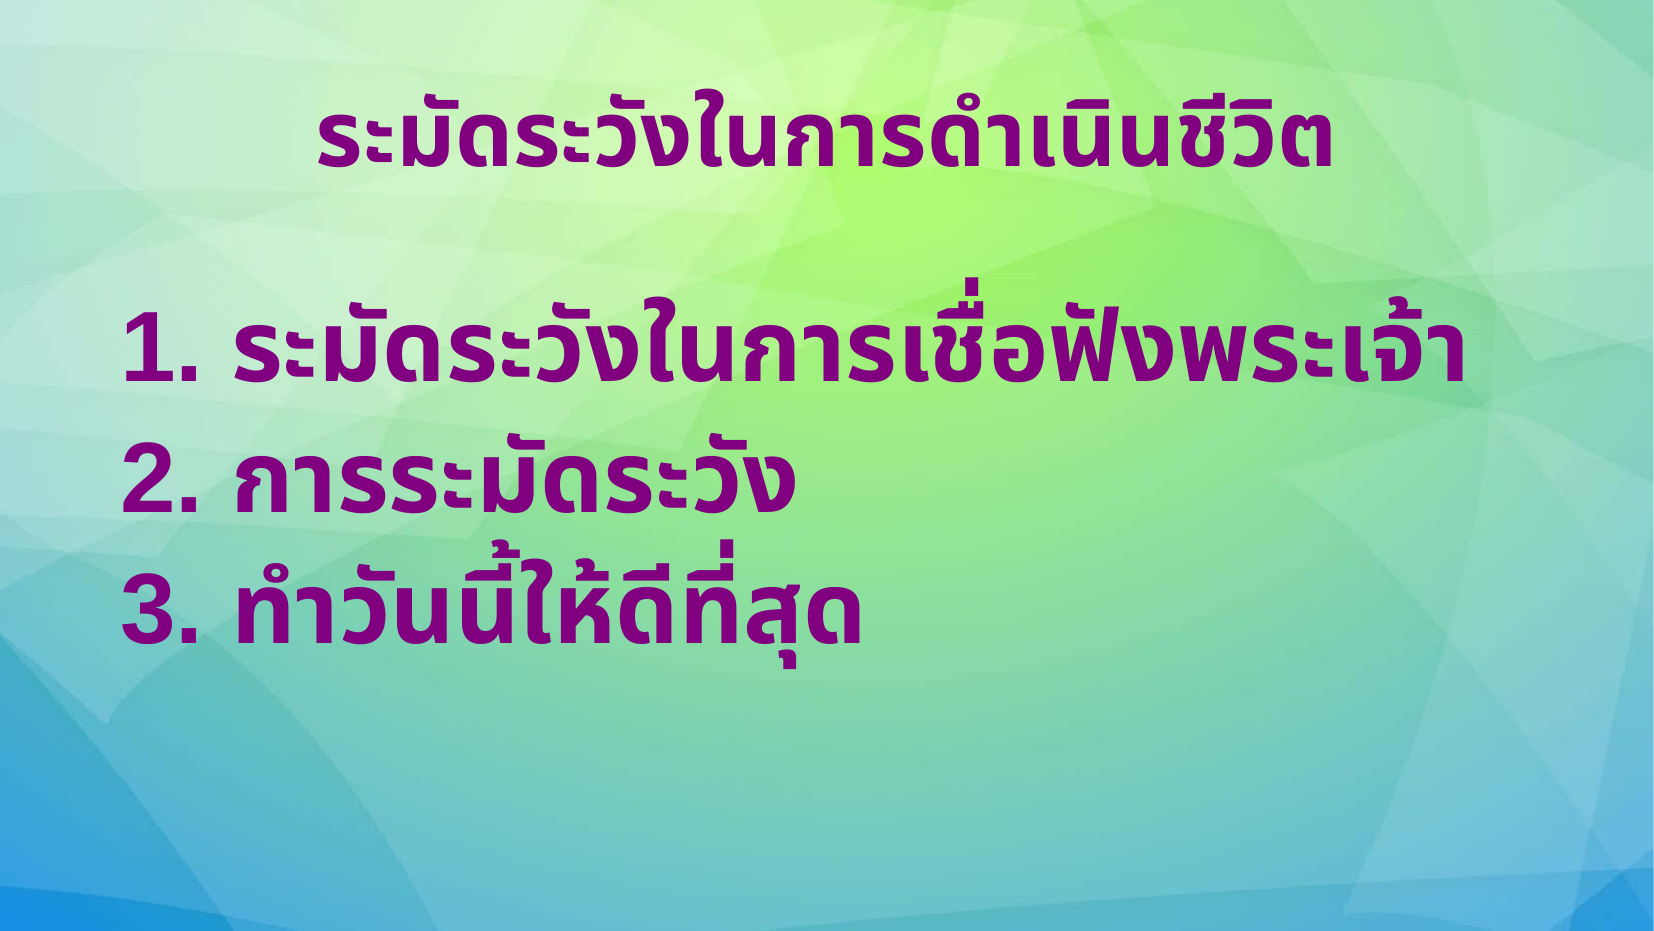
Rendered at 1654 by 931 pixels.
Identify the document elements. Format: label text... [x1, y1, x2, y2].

text_box 1. ระมัดระวังในการเชื่อฟังพระเจ้า 2. การระมัดระวัง 3. ทำวันนี้ให้ดีที่สุด [105, 283, 1589, 746]
title ระมัดระวังในการดำเนินชีวิต [82, 66, 1571, 222]
picture [0, 0, 1654, 931]
